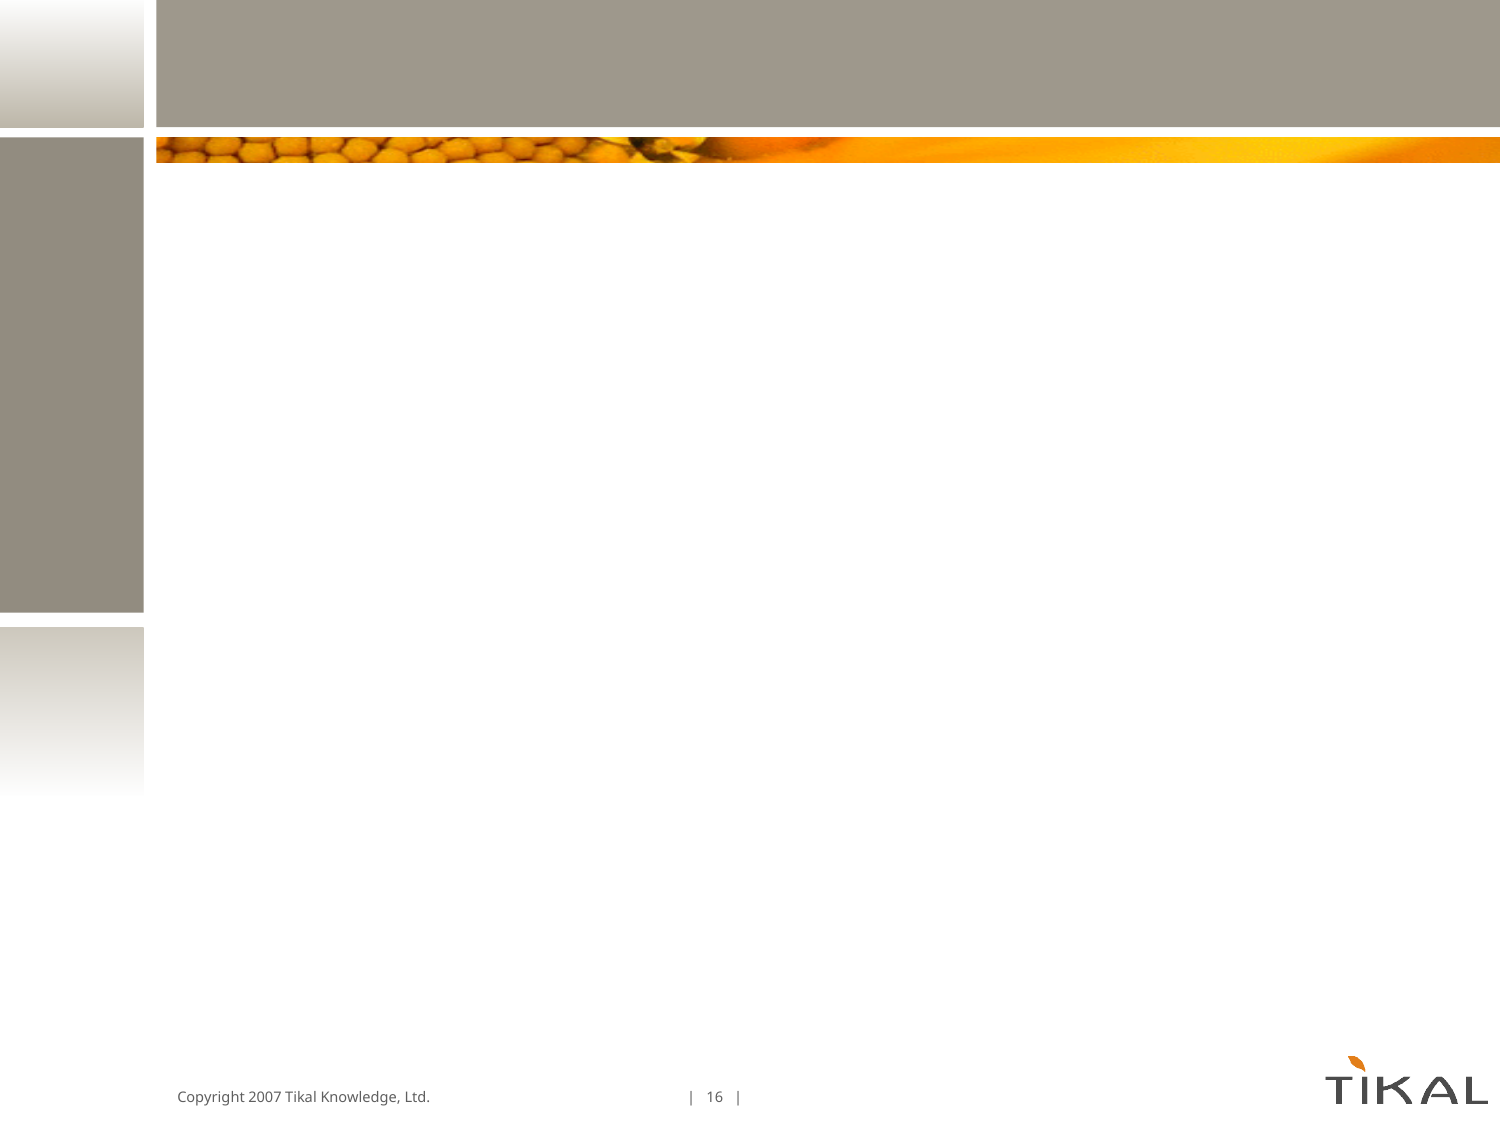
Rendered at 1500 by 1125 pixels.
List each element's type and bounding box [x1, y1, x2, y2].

picture [1312, 1034, 1500, 1125]
picture [156, 137, 1500, 163]
